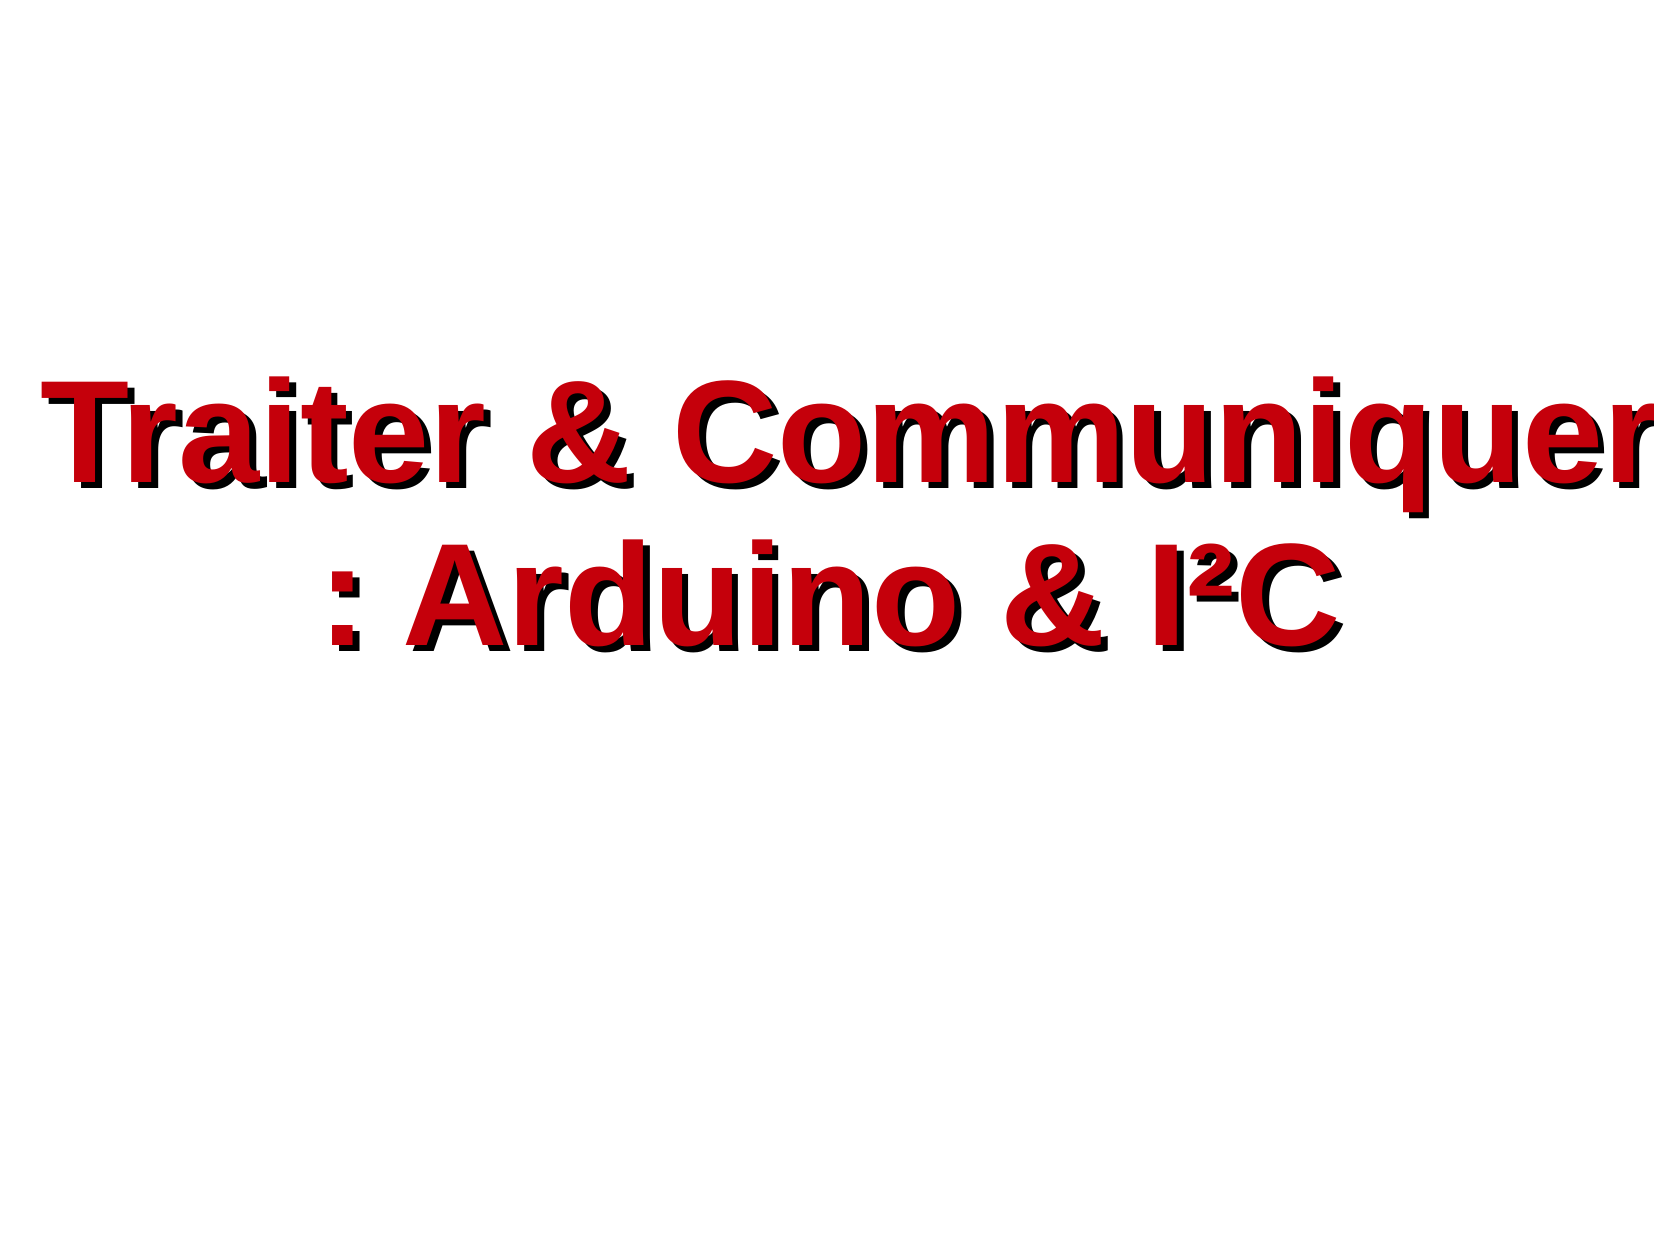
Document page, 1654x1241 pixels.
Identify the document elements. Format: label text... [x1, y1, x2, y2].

subtitle Traiter & Communiquer : Arduino & I²C [0, 153, 1654, 873]
